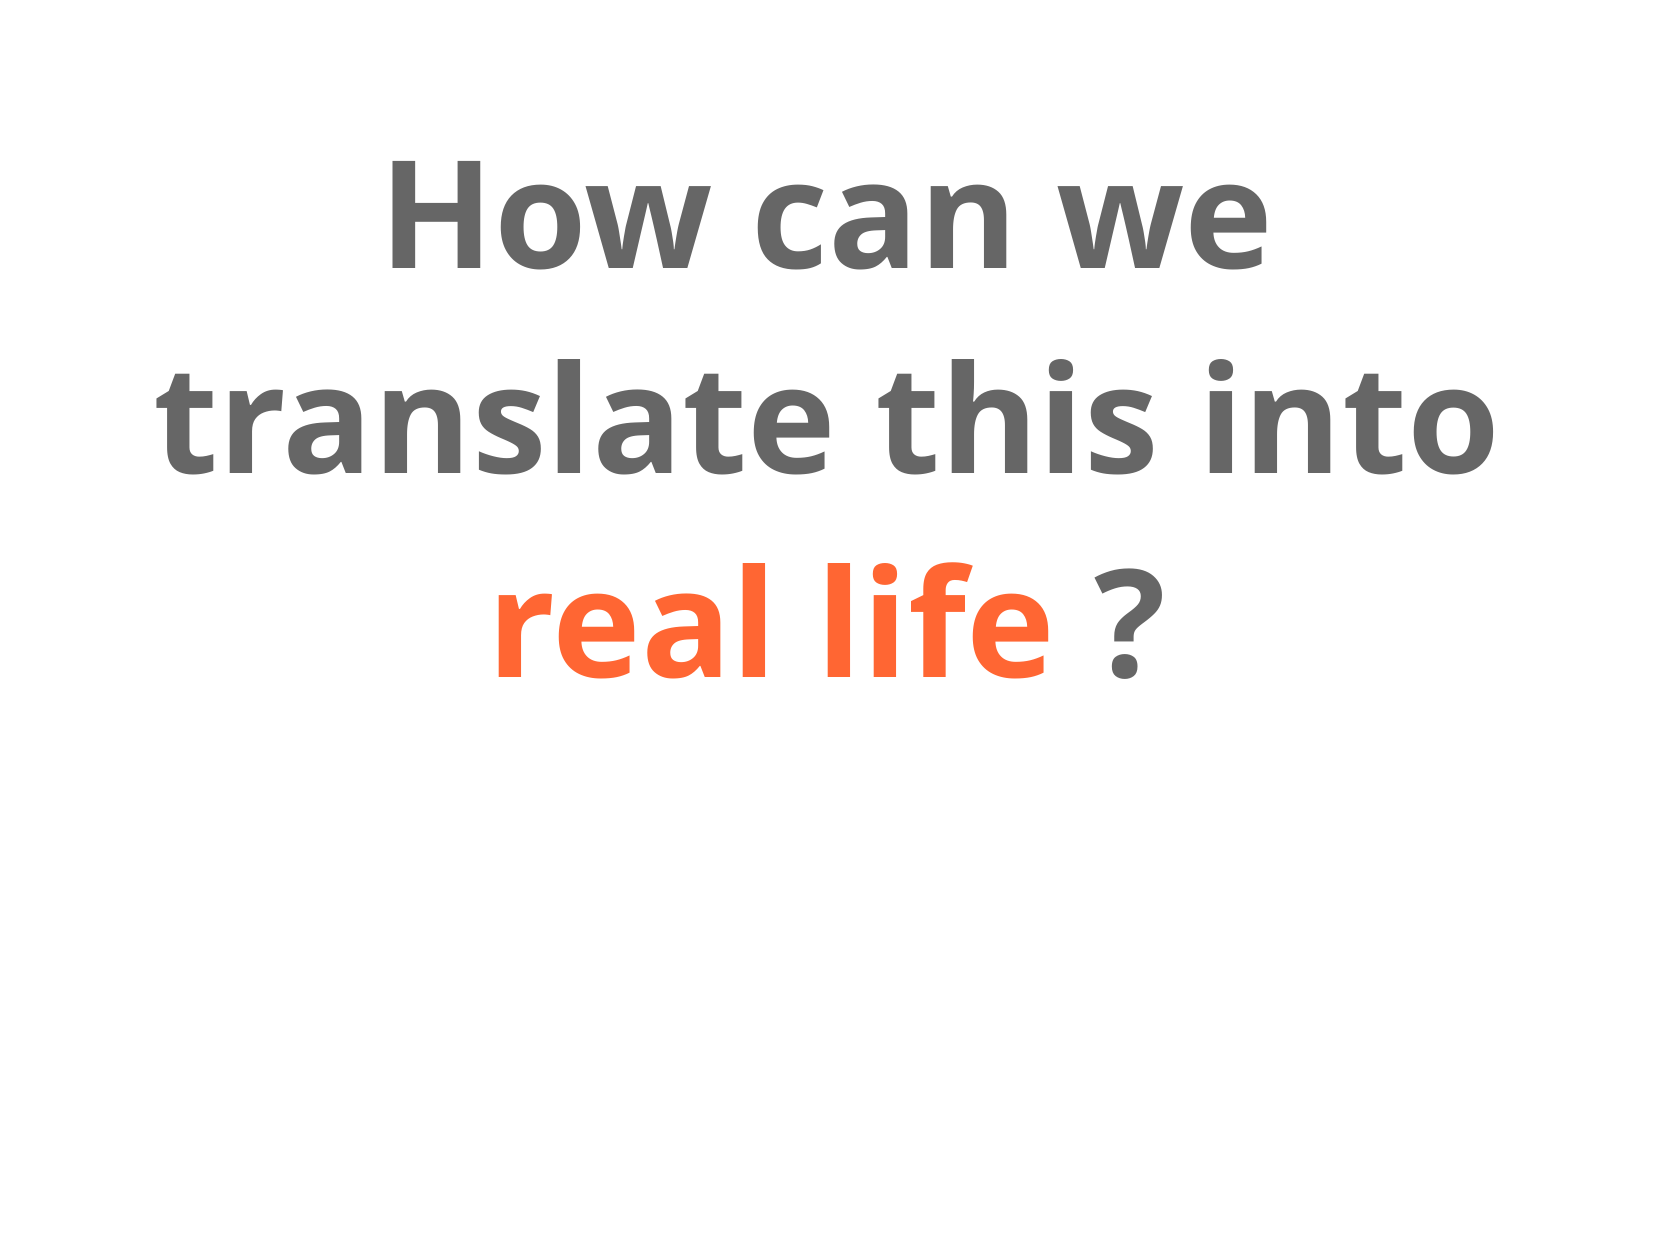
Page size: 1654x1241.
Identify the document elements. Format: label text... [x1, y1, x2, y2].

title How can we translate this into real life ? [59, 57, 1595, 1182]
